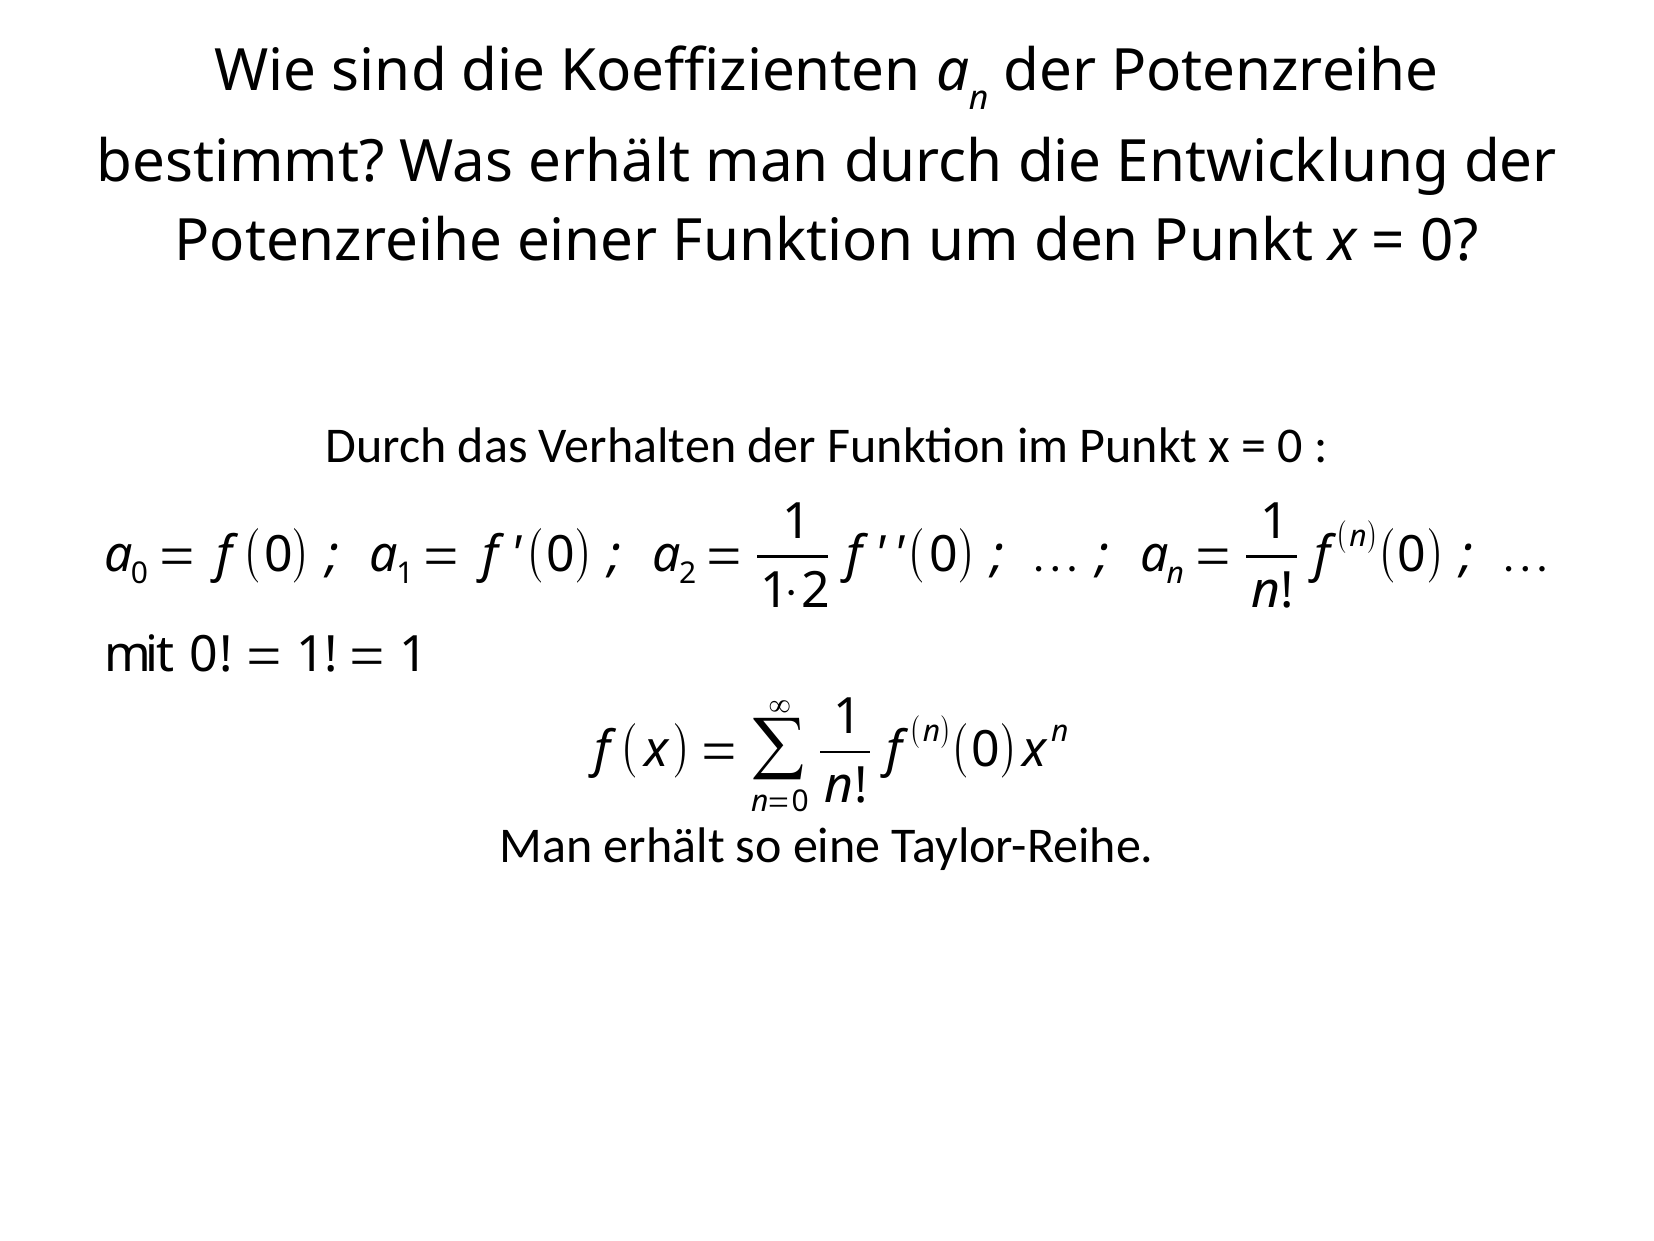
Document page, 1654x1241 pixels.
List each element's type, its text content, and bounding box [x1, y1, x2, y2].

subtitle Durch das Verhalten der Funktion im Punkt x = 0 : Man erhält so eine Taylor-Reihe. [82, 290, 1571, 1010]
title Wie sind die Koeffizienten an der Potenzreihe bestimmt? Was erhält man durch die Entwicklung der Potenzreihe einer Funktion um den Punkt x = 0? [82, 10, 1571, 290]
chart [97, 491, 1556, 820]
